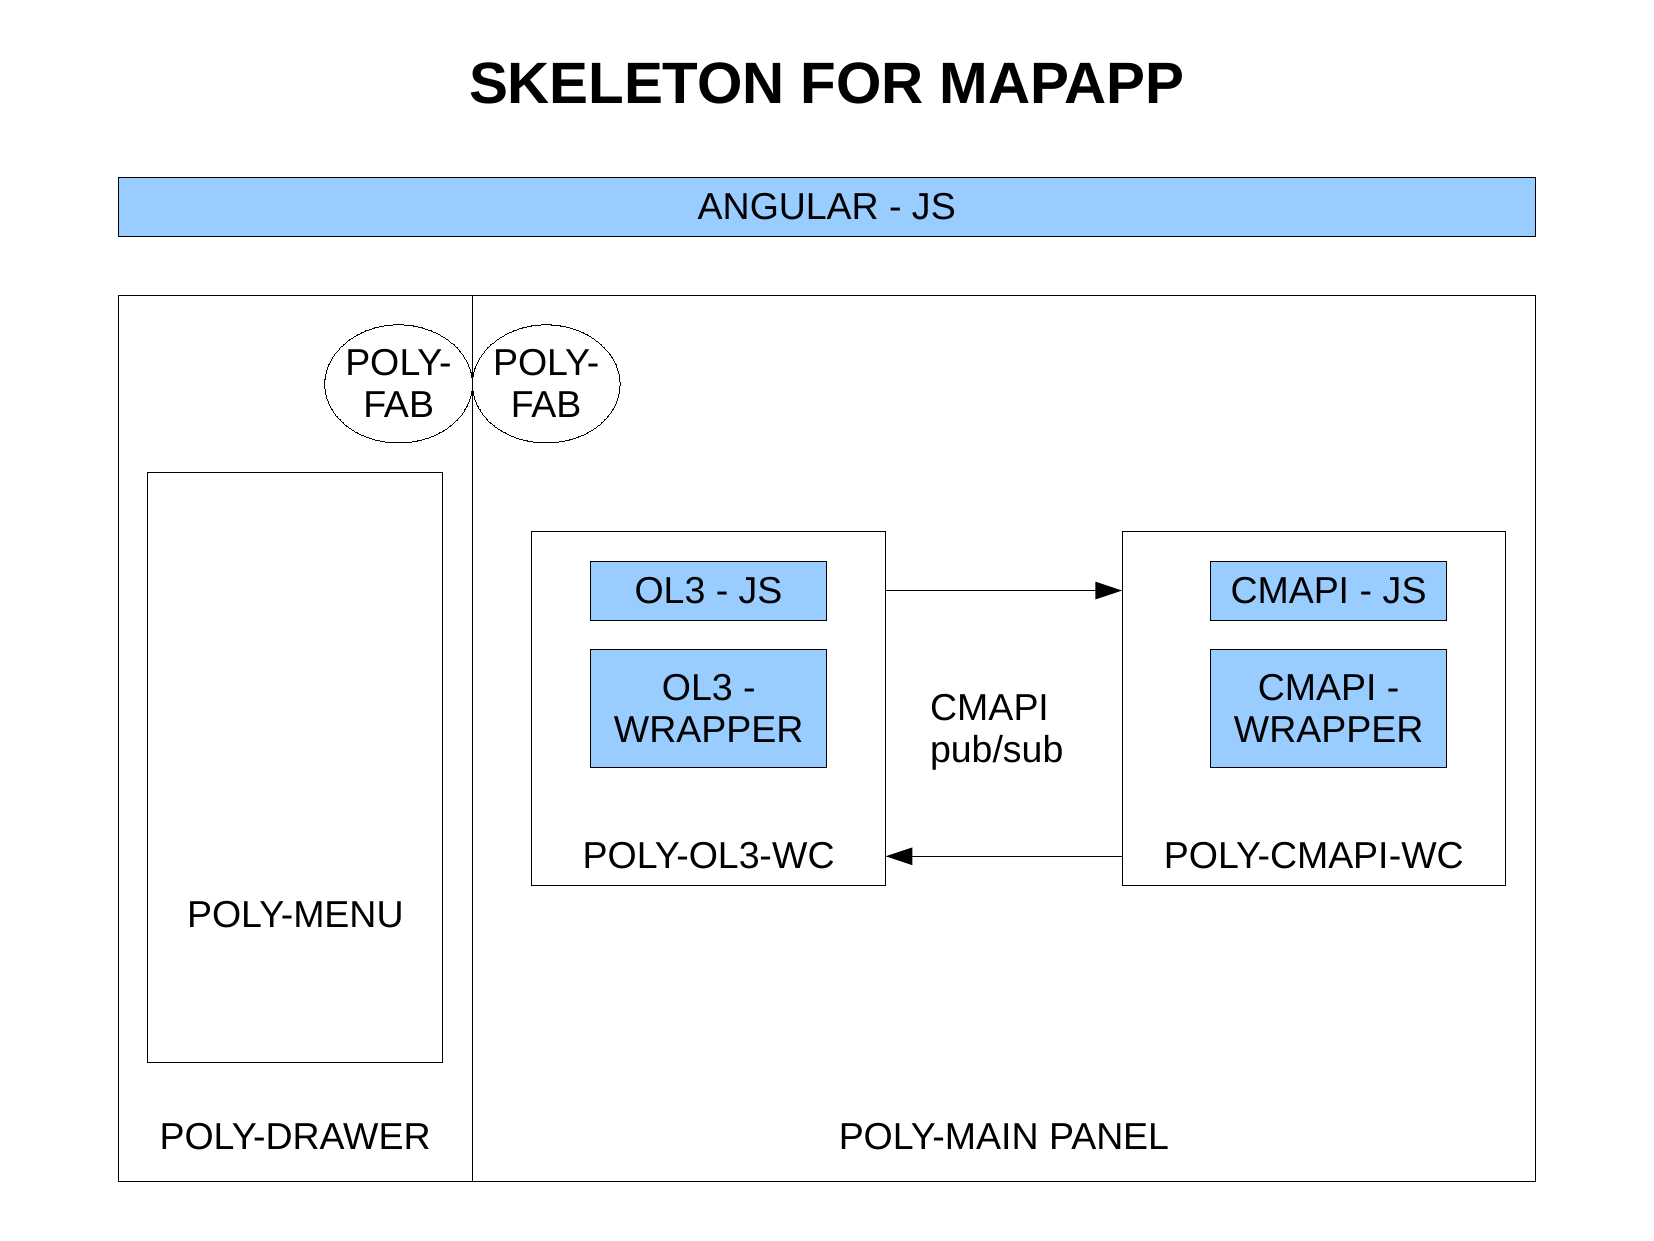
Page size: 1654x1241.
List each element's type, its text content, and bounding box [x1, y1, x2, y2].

title SKELETON FOR MAPAPP [82, 49, 1571, 119]
text_box POLY-MAIN PANEL [473, 295, 1536, 1182]
text_box CMAPI pub/sub [915, 679, 1093, 779]
text_box POLY-DRAWER [118, 295, 473, 1182]
text_box CMAPI - WRAPPER [1210, 649, 1447, 768]
text_box POLY-MENU [147, 472, 443, 1063]
text_box POLY- FAB [472, 324, 621, 443]
text_box ANGULAR - JS [118, 177, 1536, 237]
text_box POLY-OL3-WC [531, 531, 886, 886]
text_box OL3 - JS [590, 561, 827, 621]
text_box POLY-CMAPI-WC [1122, 531, 1506, 886]
text_box CMAPI - JS [1210, 561, 1447, 621]
text_box OL3 - WRAPPER [590, 649, 827, 768]
text_box POLY- FAB [324, 324, 473, 443]
